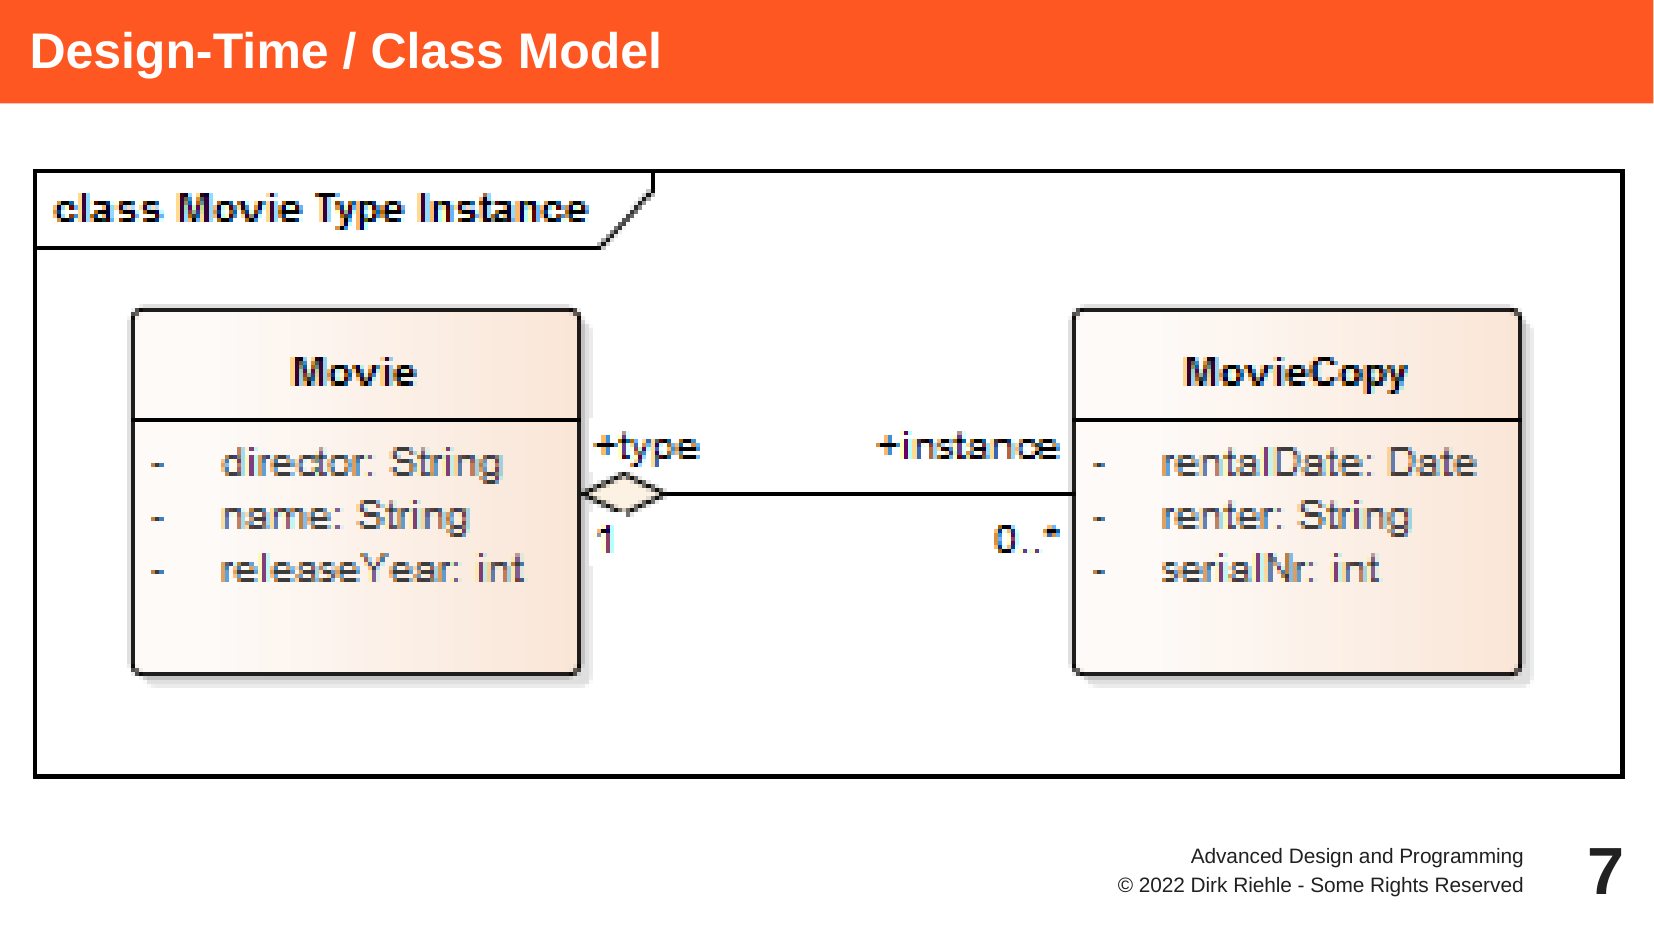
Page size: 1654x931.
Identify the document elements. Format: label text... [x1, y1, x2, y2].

title Design-Time / Class Model [0, 0, 1654, 104]
picture [29, 165, 1625, 780]
